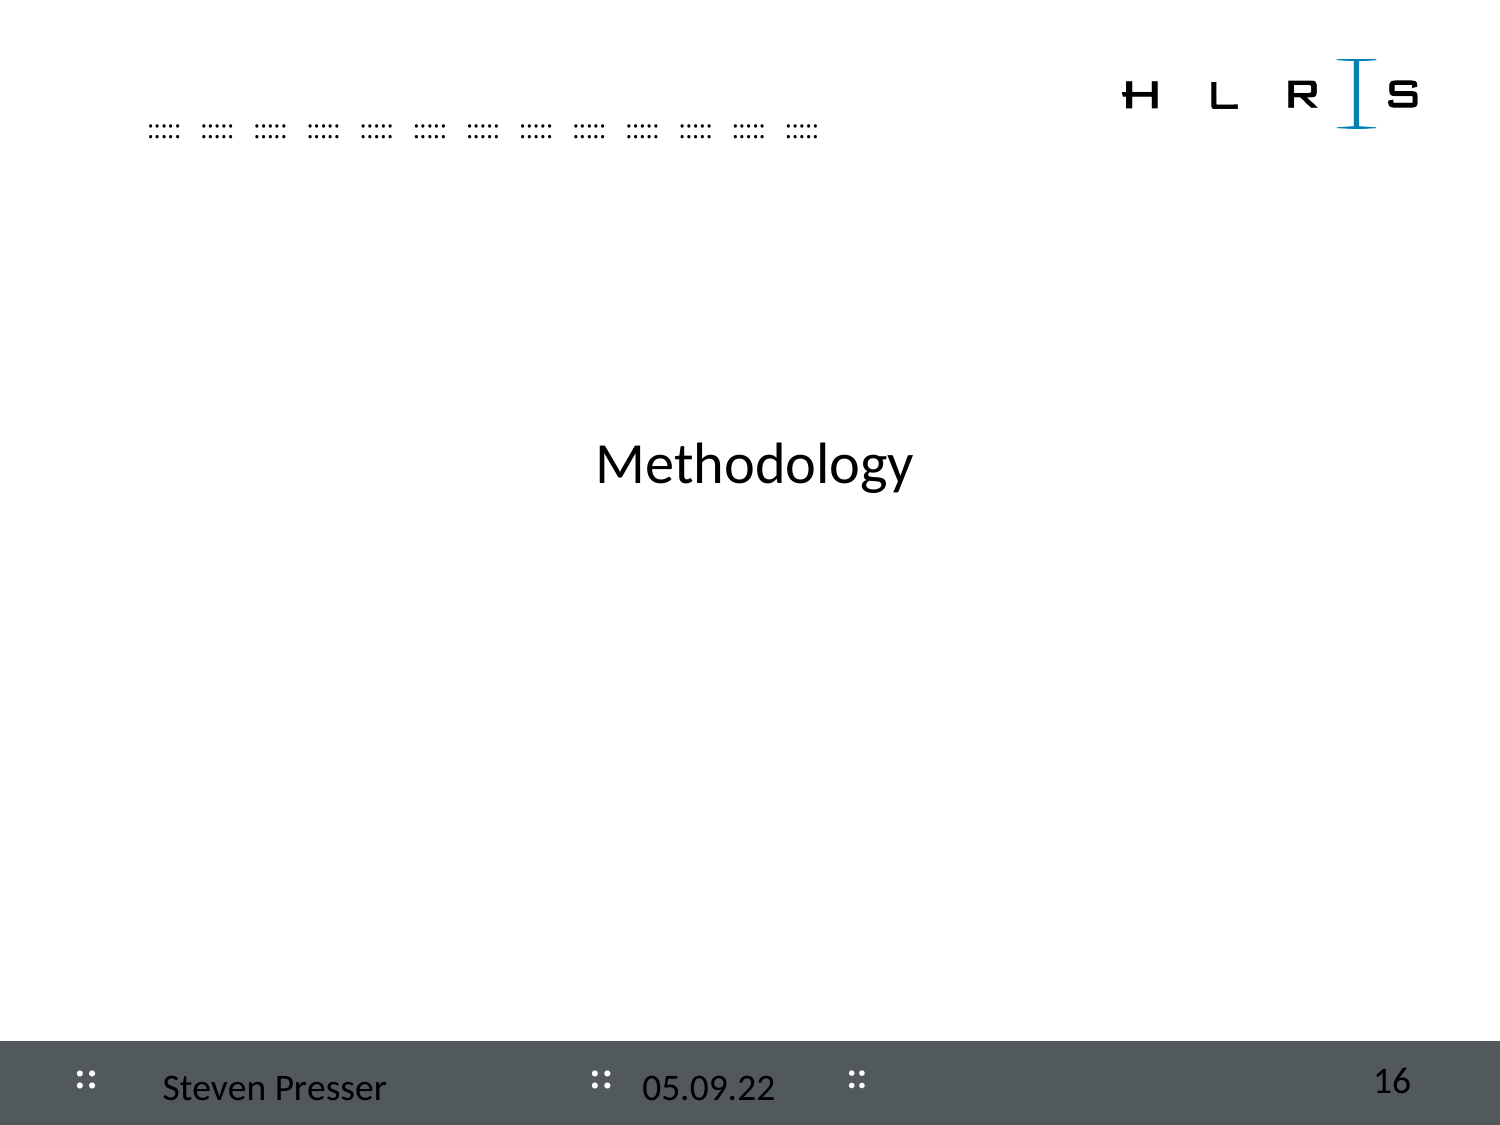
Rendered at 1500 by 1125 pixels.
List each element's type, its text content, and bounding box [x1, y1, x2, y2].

picture [1122, 59, 1353, 108]
subtitle Methodology [46, 108, 1464, 829]
picture [1360, 59, 1418, 108]
